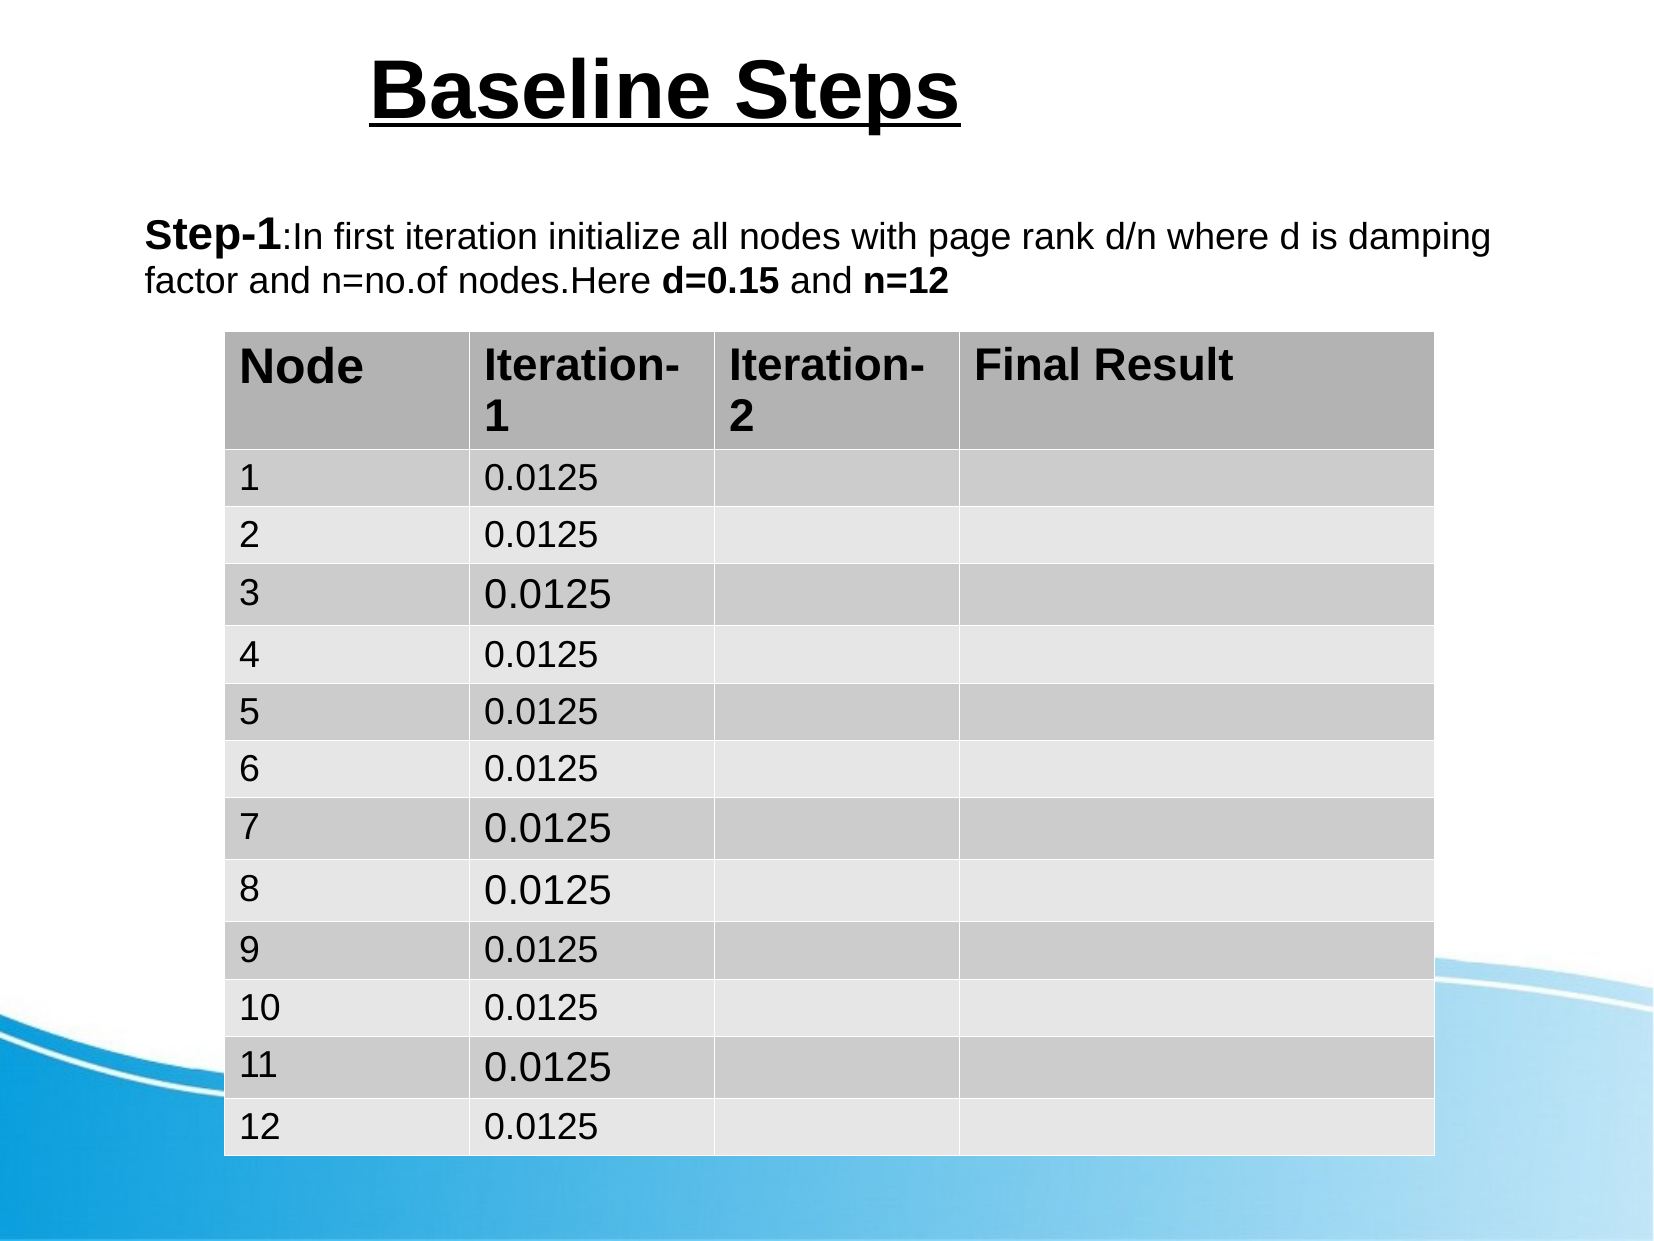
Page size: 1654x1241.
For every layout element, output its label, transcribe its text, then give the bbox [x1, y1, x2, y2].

table_cell 9 [225, 922, 469, 979]
text_box Step-1:In first iteration initialize all nodes with page rank d/n where d is damping factor and n=no.of nodes.Here d=0.15 and n=12 [129, 200, 1548, 309]
table_cell 0.0125 [470, 564, 714, 625]
table_cell 0.0125 [470, 1037, 714, 1098]
table_cell [715, 798, 959, 859]
table_cell [715, 741, 959, 797]
picture [0, 952, 1654, 1241]
table_header Iteration-1 [470, 332, 714, 449]
table_cell [960, 860, 1434, 921]
table_cell [960, 450, 1434, 506]
table_cell 0.0125 [470, 626, 714, 683]
table_cell [960, 741, 1434, 797]
table_cell 1 [225, 450, 469, 506]
table_cell 11 [225, 1037, 469, 1098]
table_cell 3 [225, 564, 469, 625]
table_cell [960, 507, 1434, 563]
table_cell 0.0125 [470, 798, 714, 859]
table_cell 10 [225, 980, 469, 1036]
table_cell 0.0125 [470, 507, 714, 563]
table_cell [715, 507, 959, 563]
table_cell 5 [225, 684, 469, 740]
table_cell [715, 684, 959, 740]
table_cell [960, 798, 1434, 859]
table_cell [960, 922, 1434, 979]
table_cell 0.0125 [470, 980, 714, 1036]
table_cell [715, 564, 959, 625]
table_cell [960, 564, 1434, 625]
table_cell [715, 860, 959, 921]
table_cell [715, 922, 959, 979]
table_cell [715, 980, 959, 1036]
table_cell 12 [225, 1099, 469, 1155]
table_cell [715, 450, 959, 506]
table_cell 4 [225, 626, 469, 683]
table_cell [960, 980, 1434, 1036]
table_header Final Result [960, 332, 1434, 449]
table_cell 0.0125 [470, 741, 714, 797]
table_cell [960, 1037, 1434, 1098]
table_cell 0.0125 [470, 450, 714, 506]
table_cell [715, 1099, 959, 1155]
table_cell [715, 1037, 959, 1098]
table_cell 0.0125 [470, 860, 714, 921]
table_cell 8 [225, 860, 469, 921]
table_header Iteration-2 [715, 332, 959, 449]
table_cell 0.0125 [470, 684, 714, 740]
table_cell 6 [225, 741, 469, 797]
table_cell 0.0125 [470, 1099, 714, 1155]
table_cell [960, 1099, 1434, 1155]
table_cell 7 [225, 798, 469, 859]
table_cell 0.0125 [470, 922, 714, 979]
text_box Baseline Steps [354, 35, 1129, 144]
table_header Node [225, 332, 469, 449]
table_cell 2 [225, 507, 469, 563]
table_cell [960, 684, 1434, 740]
table_cell [715, 626, 959, 683]
table_cell [960, 626, 1434, 683]
